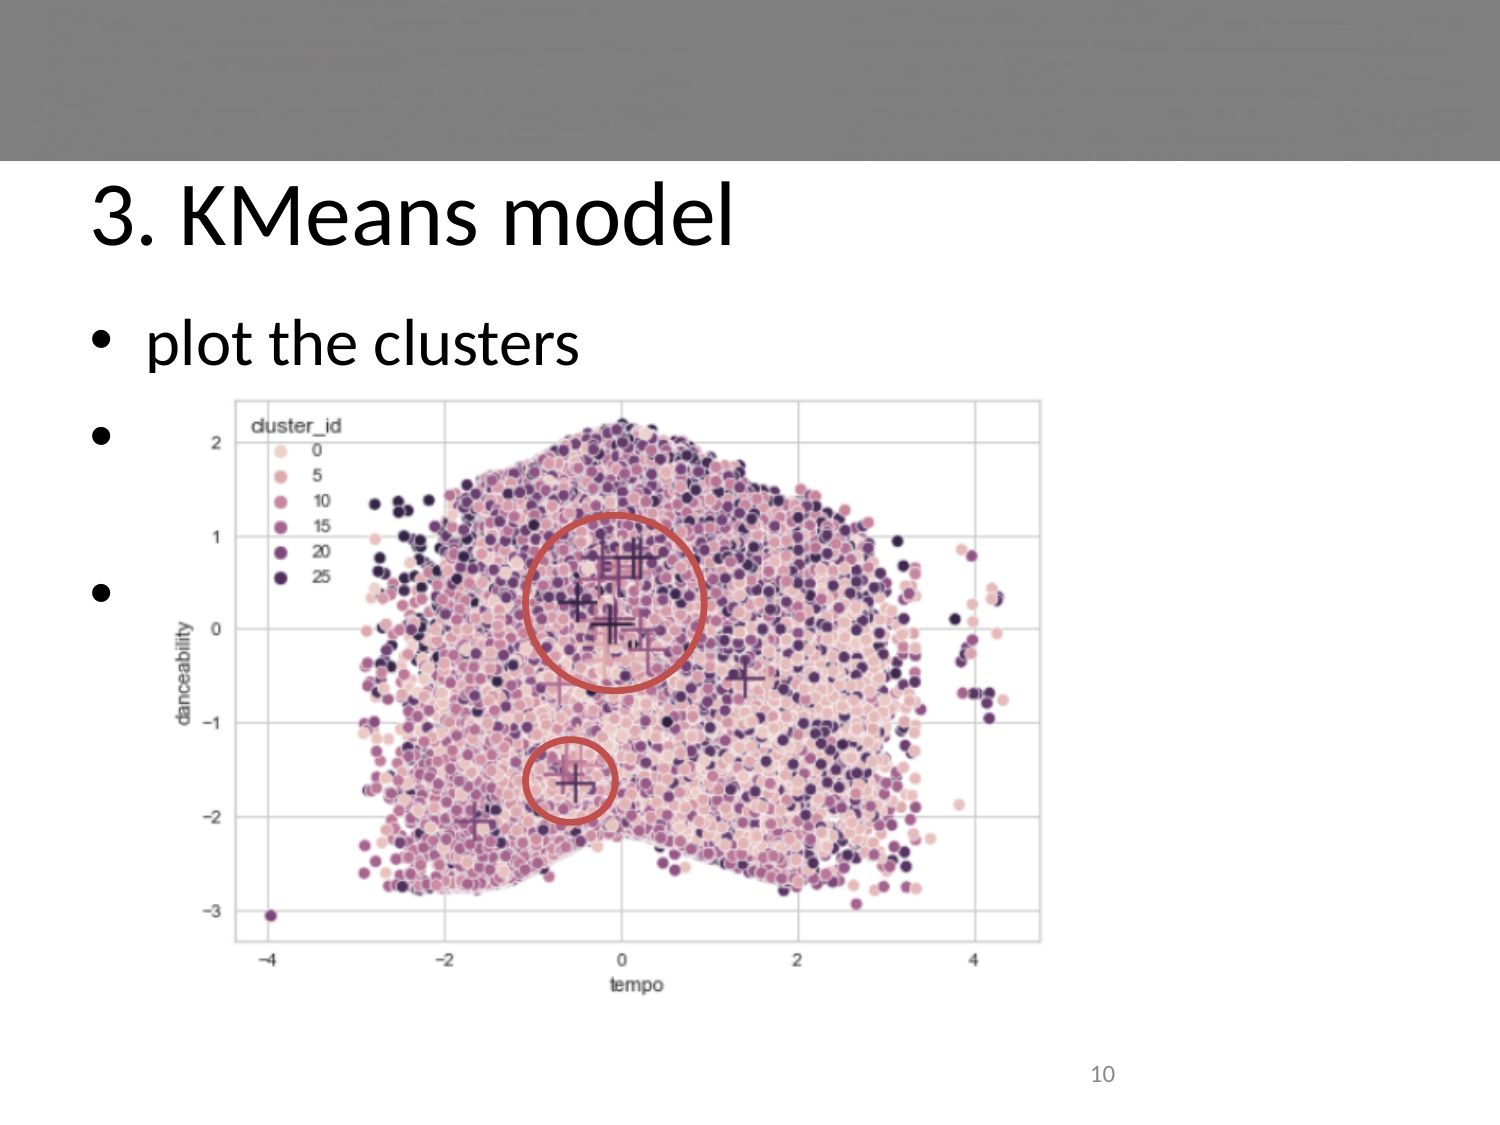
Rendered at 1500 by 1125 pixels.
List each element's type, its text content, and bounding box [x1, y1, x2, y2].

title 3. KMeans model [74, 161, 1425, 290]
list plot the clusters [74, 290, 1425, 1034]
text_box [1074, 1042, 1426, 1103]
picture [135, 373, 1090, 1009]
picture [0, 0, 1500, 161]
